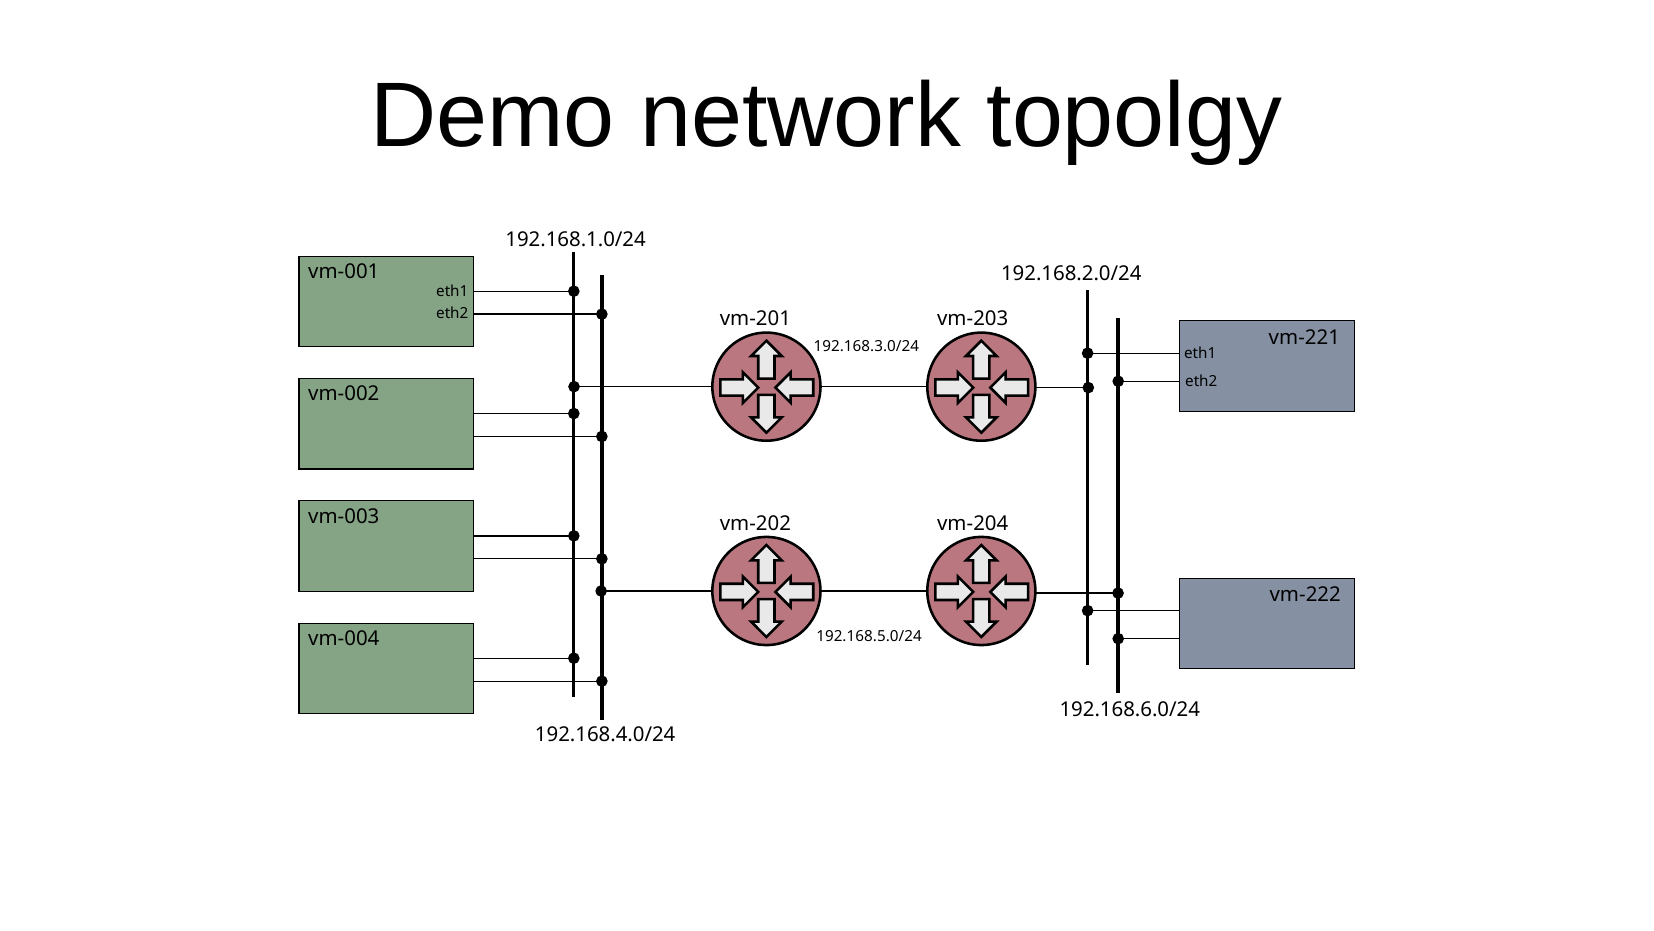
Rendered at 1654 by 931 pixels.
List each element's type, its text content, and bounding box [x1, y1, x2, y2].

title Demo network topolgy [82, 37, 1571, 193]
picture [285, 217, 1369, 758]
